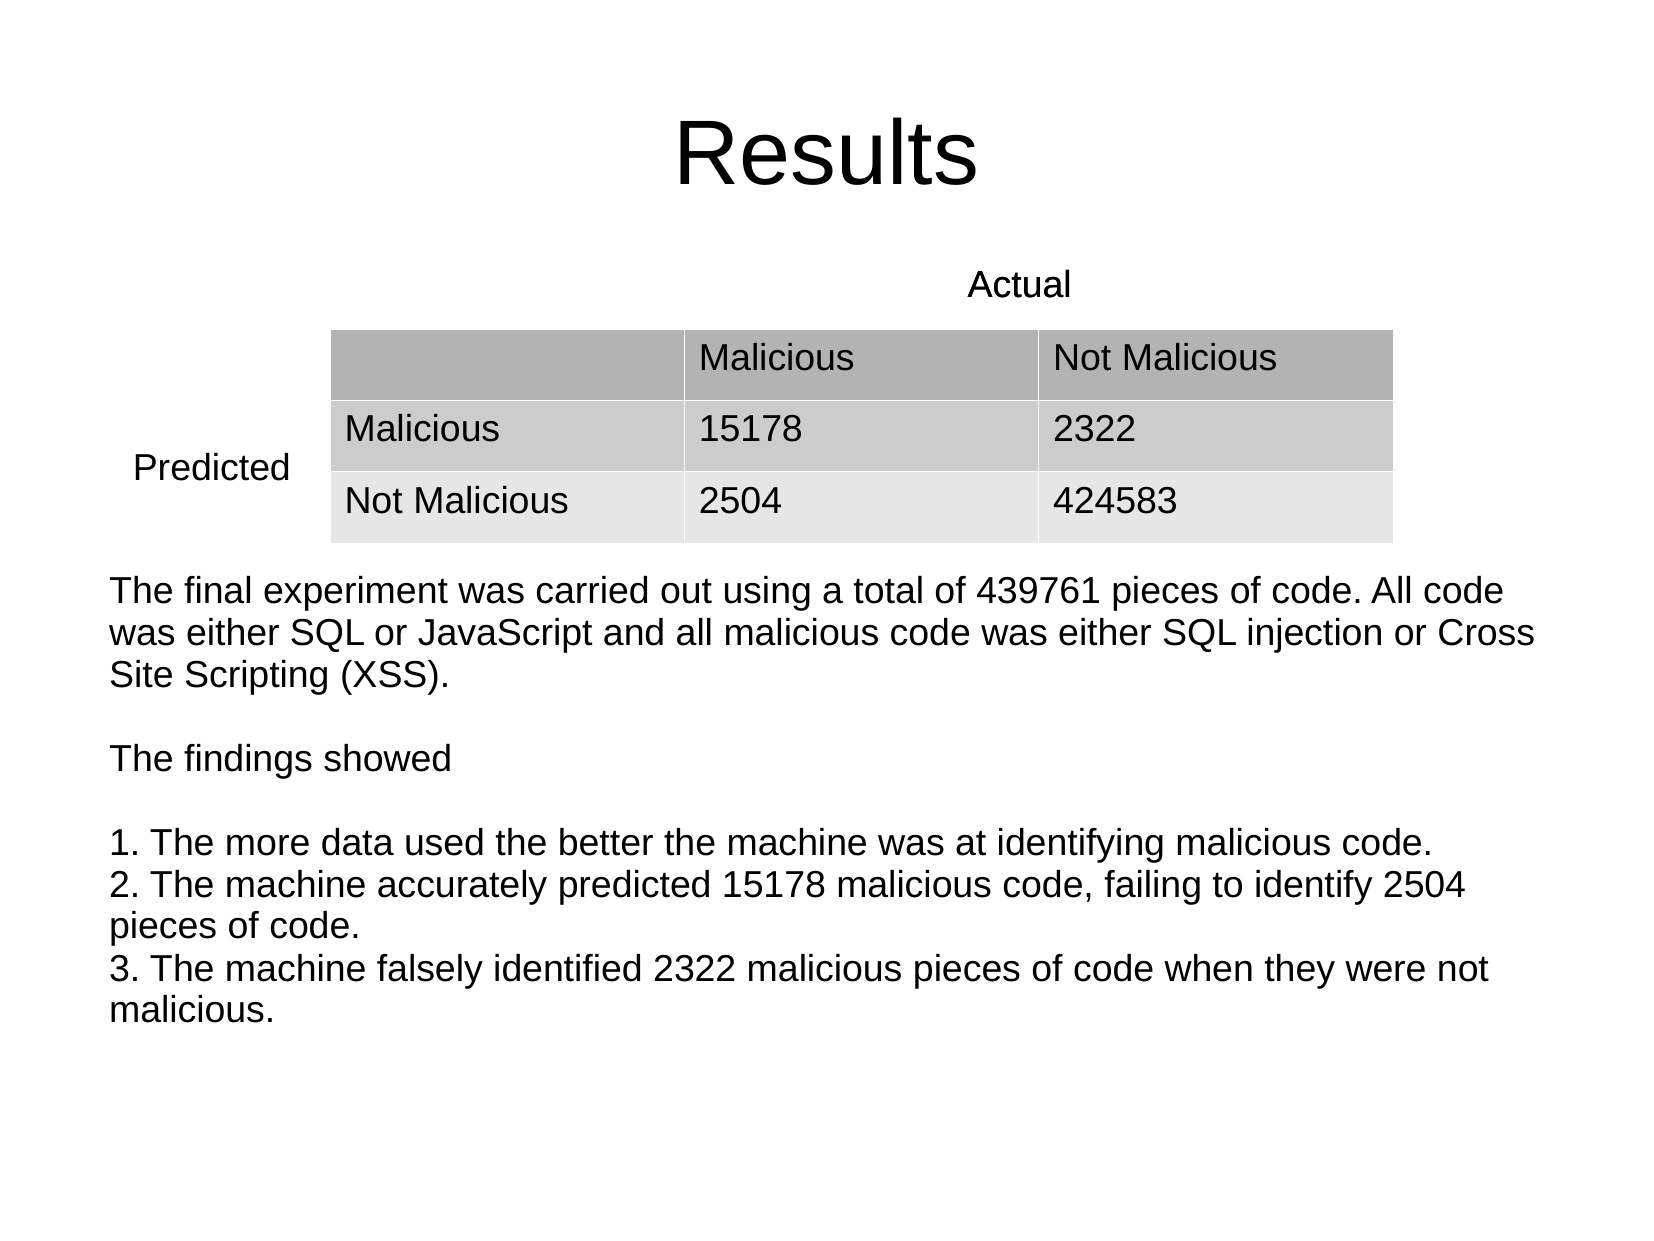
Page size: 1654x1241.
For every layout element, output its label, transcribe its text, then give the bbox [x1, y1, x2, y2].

text_box Predicted [118, 439, 306, 497]
table_cell Malicious [331, 401, 684, 471]
table_cell 2504 [685, 472, 1038, 519]
text_box Actual [953, 256, 1087, 314]
table_cell 2322 [1039, 401, 1393, 471]
table_header [331, 330, 684, 400]
title Results [82, 49, 1571, 257]
table_cell 424583 [1039, 472, 1393, 519]
table_header Not Malicious [1039, 330, 1393, 400]
table_cell Not Malicious [331, 472, 684, 519]
text_box The final experiment was carried out using a total of 439761 pieces of code. All code was either SQL or JavaScript and all malicious code was either SQL injection or Cross Site Scripting (XSS). The findings showed 1. The more data used the better the machine was at identifying malicious code. 2. The machine accurately predicted 15178 malicious code, failing to identify 2504 pieces of code. 3. The machine falsely identified 2322 malicious pieces of code when they were not malicious. [94, 519, 1560, 1123]
table_cell 15178 [685, 401, 1038, 471]
table_header Malicious [685, 330, 1038, 400]
